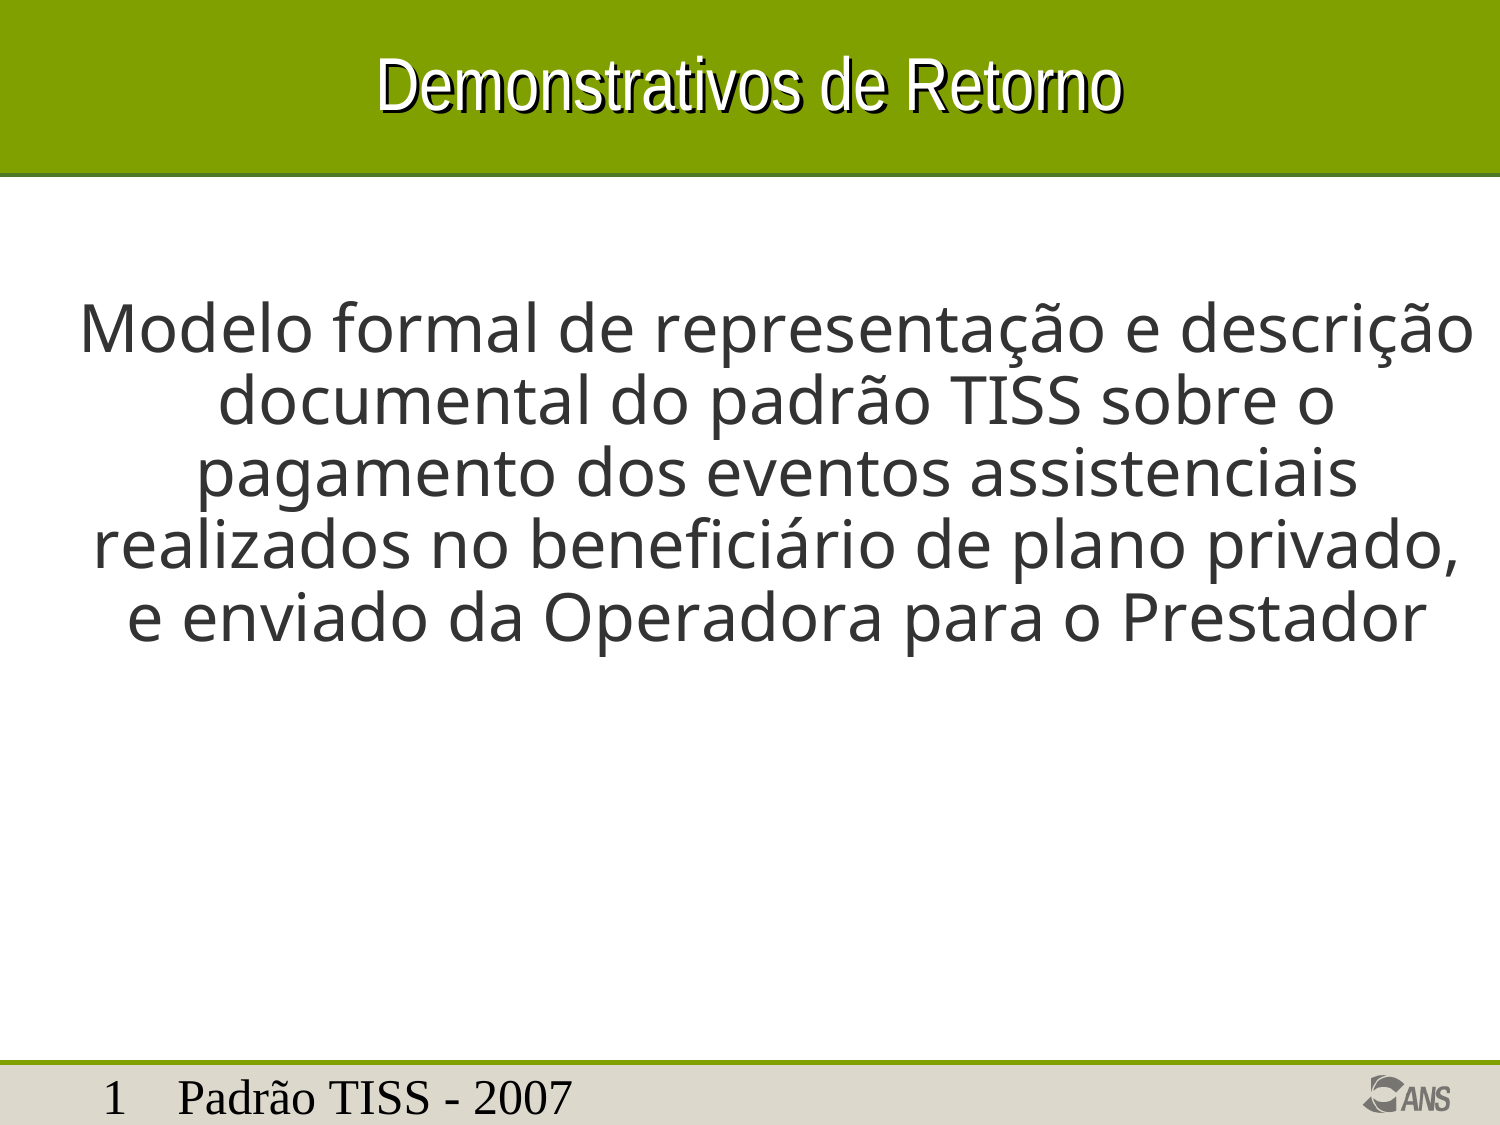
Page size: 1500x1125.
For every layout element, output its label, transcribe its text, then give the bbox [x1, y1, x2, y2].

title Demonstrativos de Retorno [24, 10, 1475, 161]
picture [1362, 1075, 1450, 1113]
list Modelo formal de representação e descrição documental do padrão TISS sobre o pagamento dos eventos assistenciais realizados no beneficiário de plano privado, e enviado da Operadora para o Prestador [0, 287, 1500, 813]
